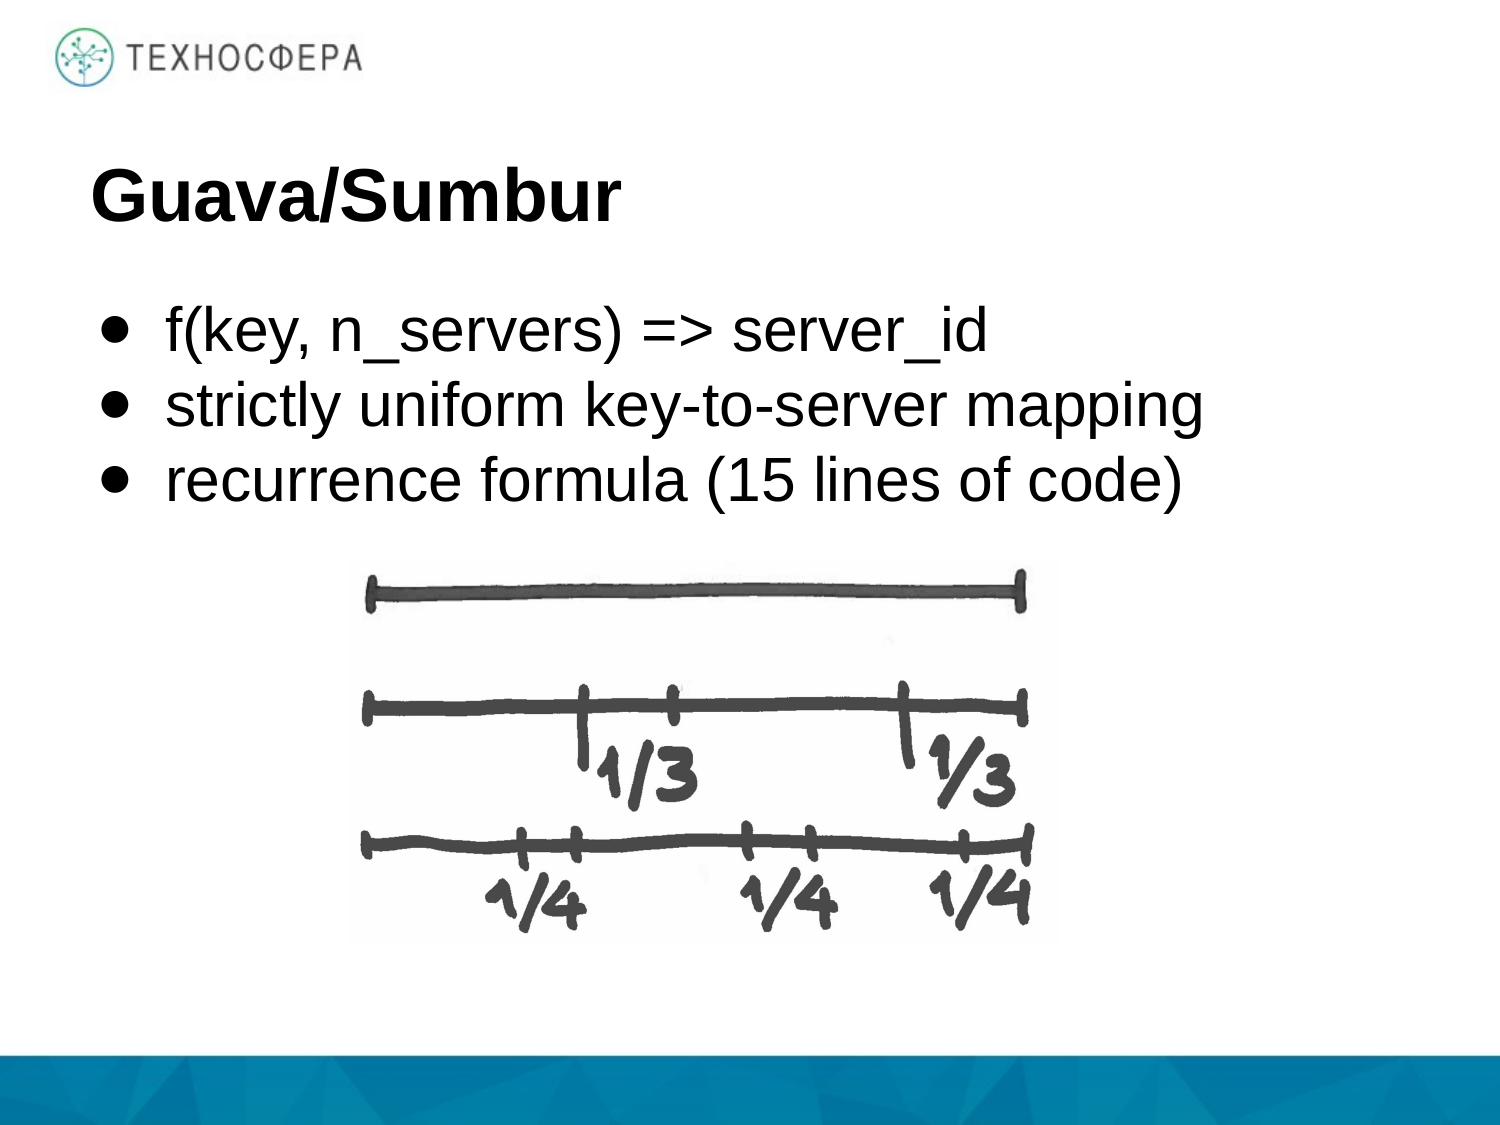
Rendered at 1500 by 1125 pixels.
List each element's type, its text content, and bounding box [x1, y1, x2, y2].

picture [0, 0, 1500, 1057]
list f(key, n_servers) => server_id strictly uniform key-to-server mapping recurrence formula (15 lines of code) [75, 273, 1425, 476]
title Guava/Sumbur [75, 110, 1425, 252]
